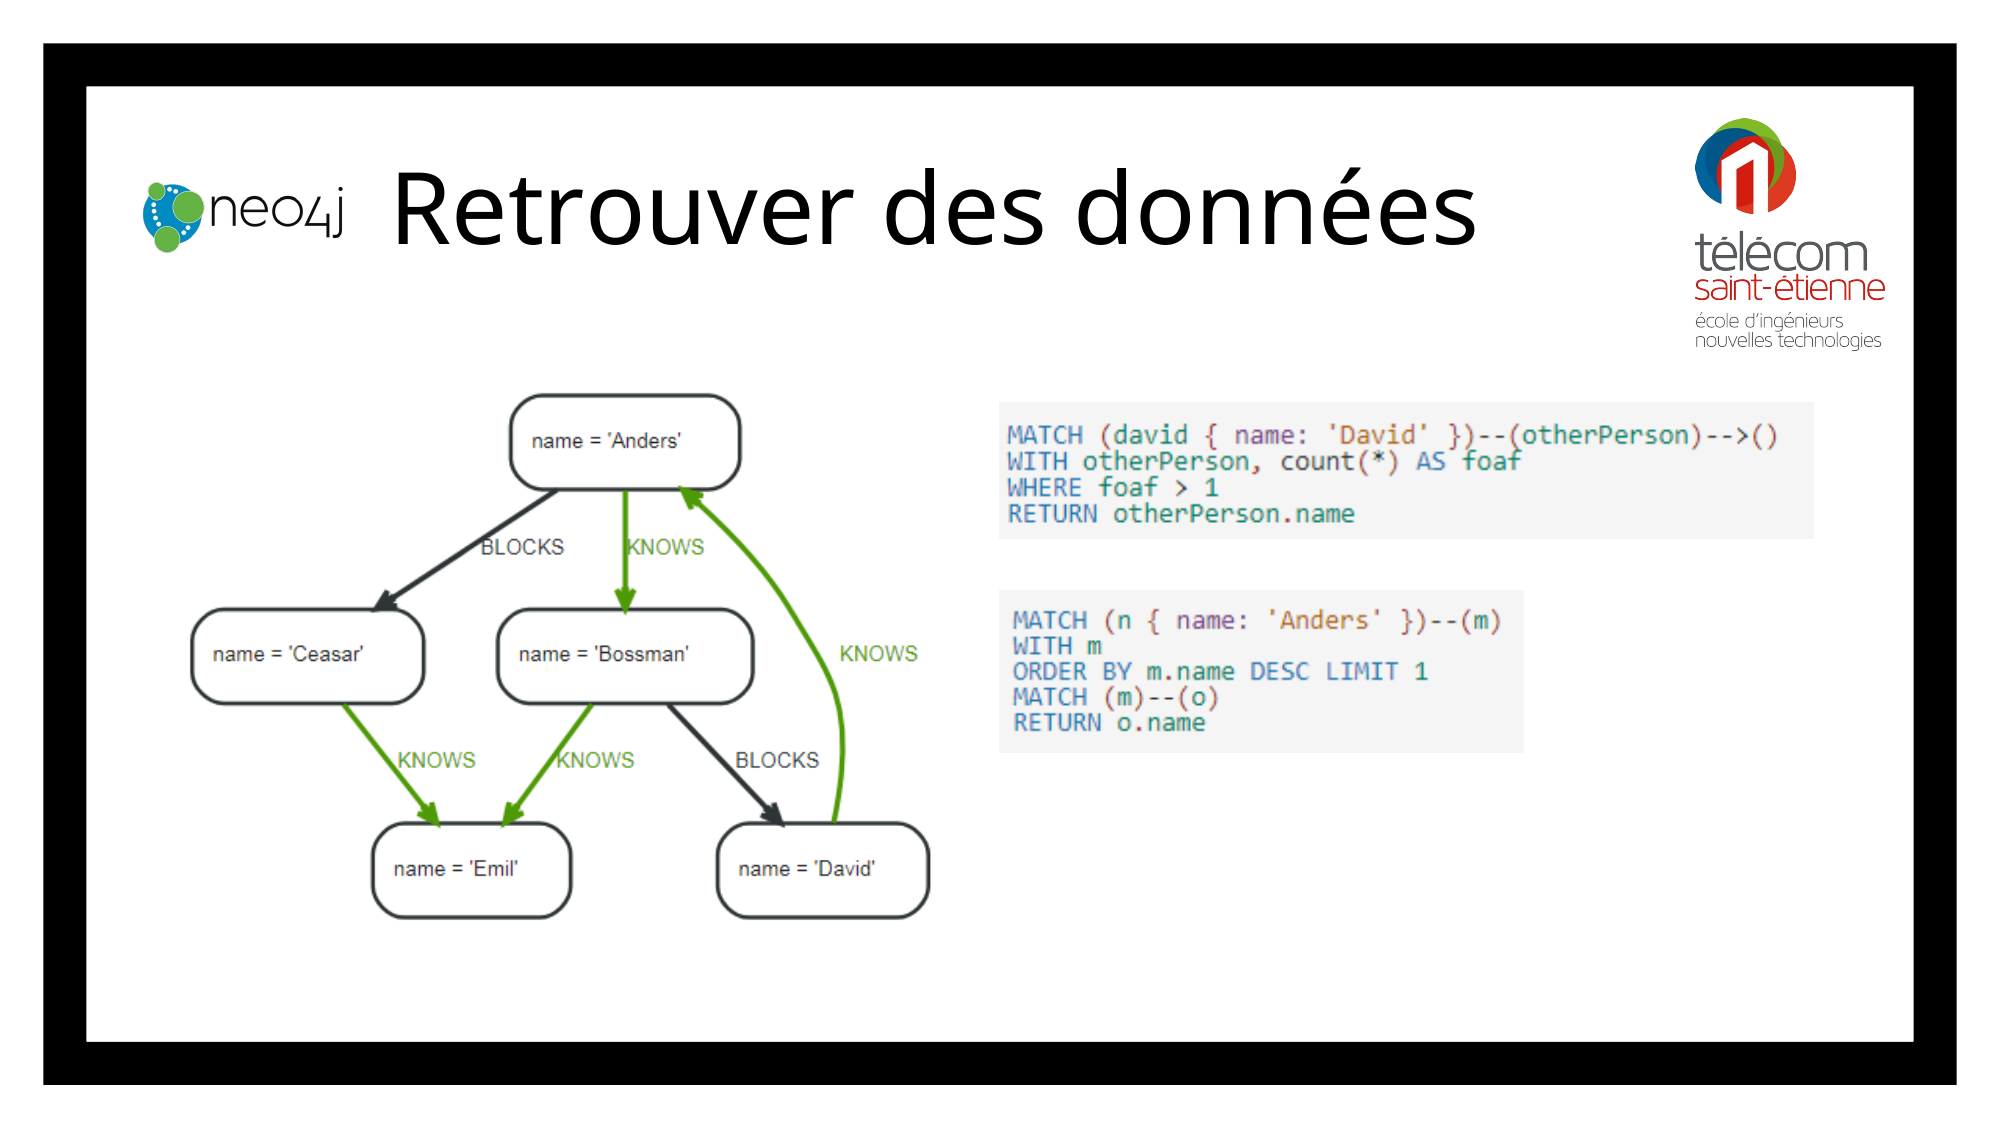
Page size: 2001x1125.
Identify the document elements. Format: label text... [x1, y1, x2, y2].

picture [178, 384, 940, 942]
picture [134, 160, 351, 274]
picture [999, 590, 1524, 754]
title Retrouver des données [369, 138, 1849, 304]
picture [1715, 134, 1730, 138]
picture [1695, 118, 1885, 351]
picture [999, 402, 1814, 539]
